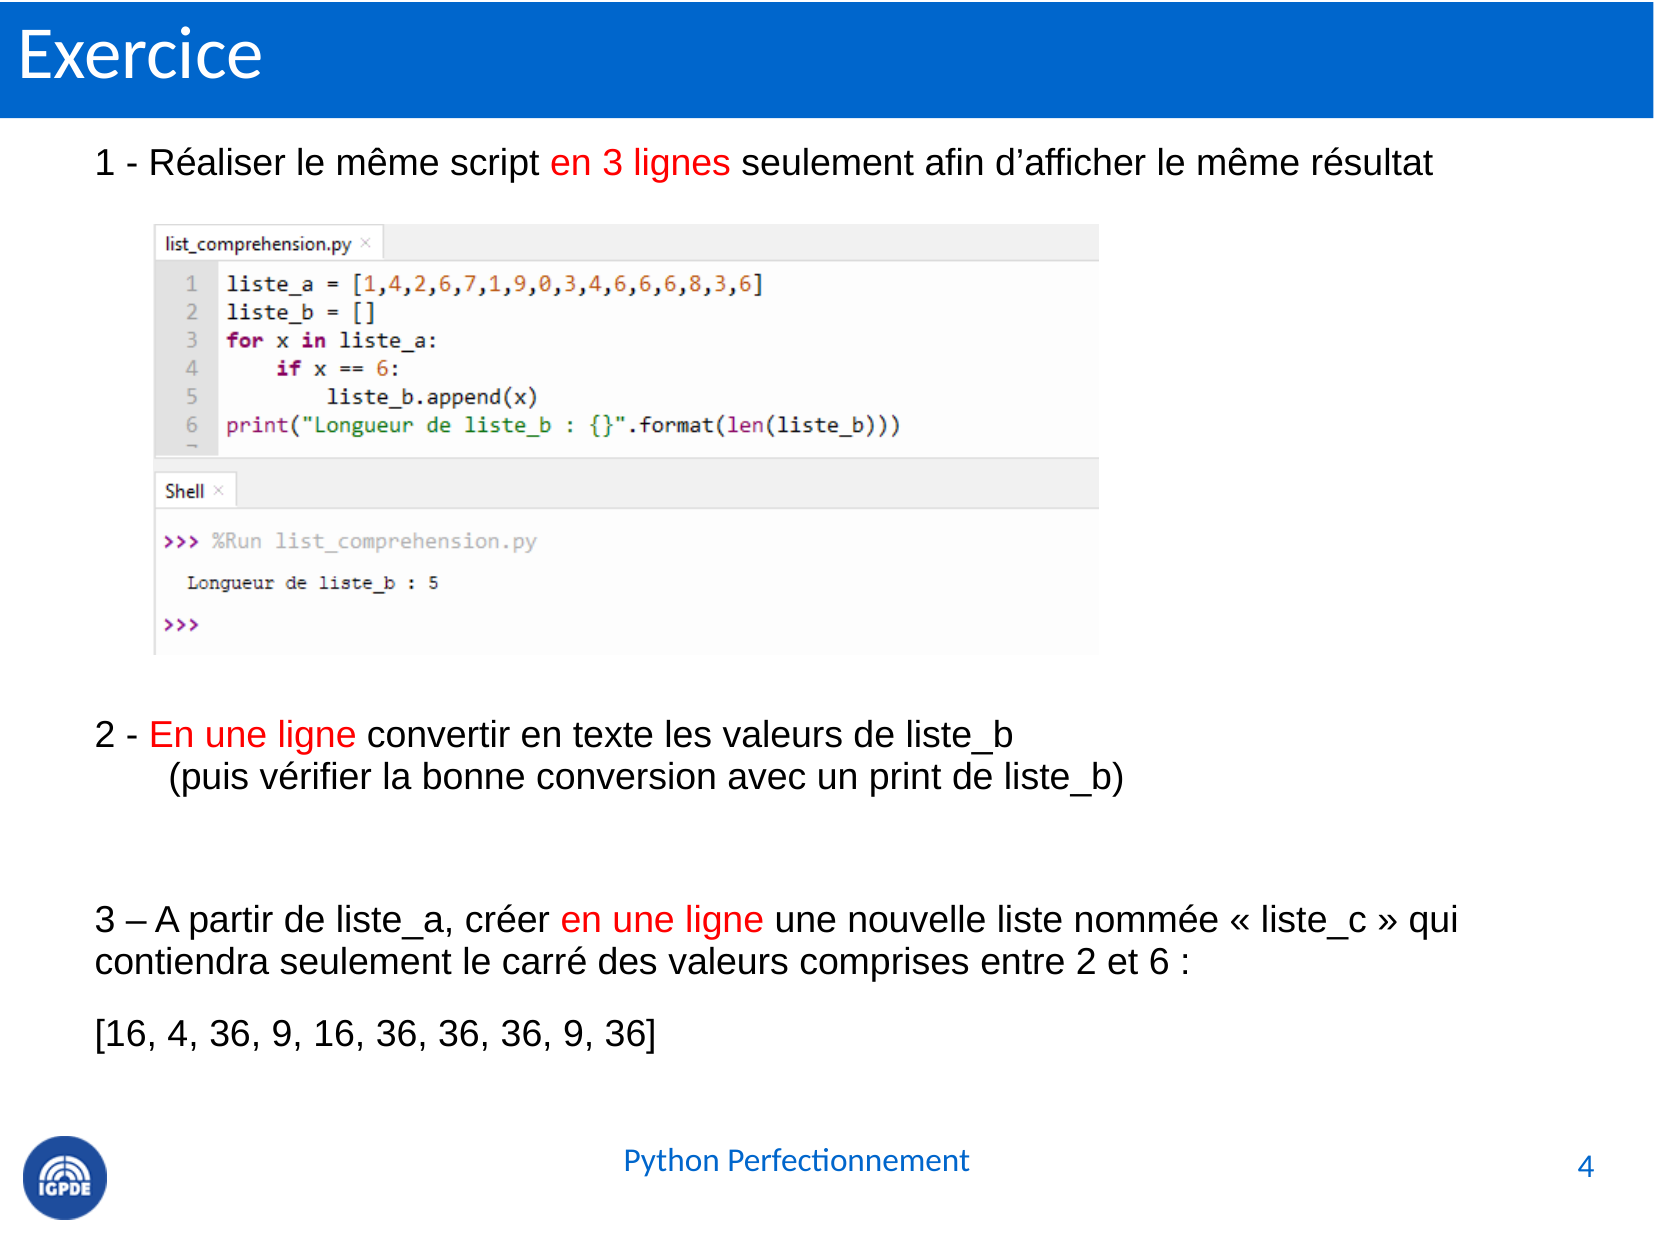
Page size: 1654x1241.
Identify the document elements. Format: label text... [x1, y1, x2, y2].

list 1 - Réaliser le même script en 3 lignes seulement afin d’afficher le même résultat 2 - En une ligne convertir en texte les valeurs de liste_b (puis vérifier la bonne conversion avec un print de liste_b) 3 – A partir de liste_a, créer en une ligne une nouvelle liste nommée « liste_c » qui contiendra seulement le carré des valeurs comprises entre 2 et 6 : [16, 4, 36, 9, 16, 36, 36, 36, 9, 36] [23, 141, 1630, 1134]
title Exercice [0, 2, 1654, 119]
picture [23, 1136, 107, 1220]
